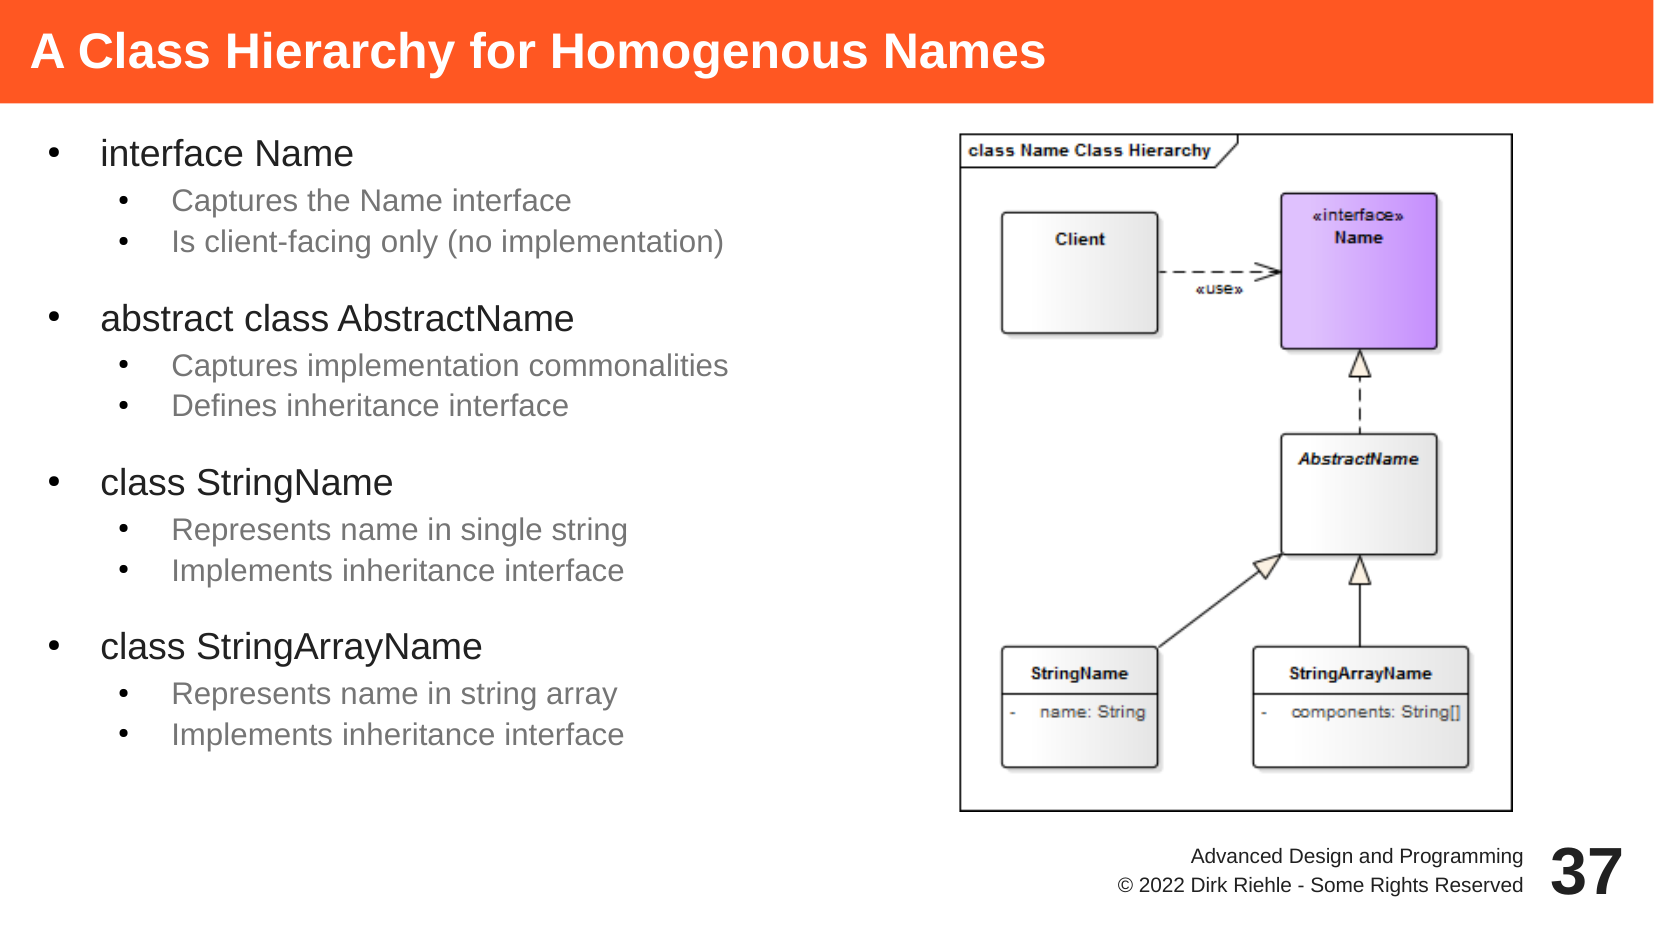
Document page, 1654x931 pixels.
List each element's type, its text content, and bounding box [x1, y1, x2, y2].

list interface Name Captures the Name interface Is client-facing only (no implementation) abstract class AbstractName Captures implementation commonalities Defines inheritance interface class StringName Represents name in single string Implements inheritance interface class StringArrayName Represents name in string array Implements inheritance interface [29, 132, 808, 813]
picture [958, 132, 1513, 813]
title A Class Hierarchy for Homogenous Names [0, 0, 1654, 104]
